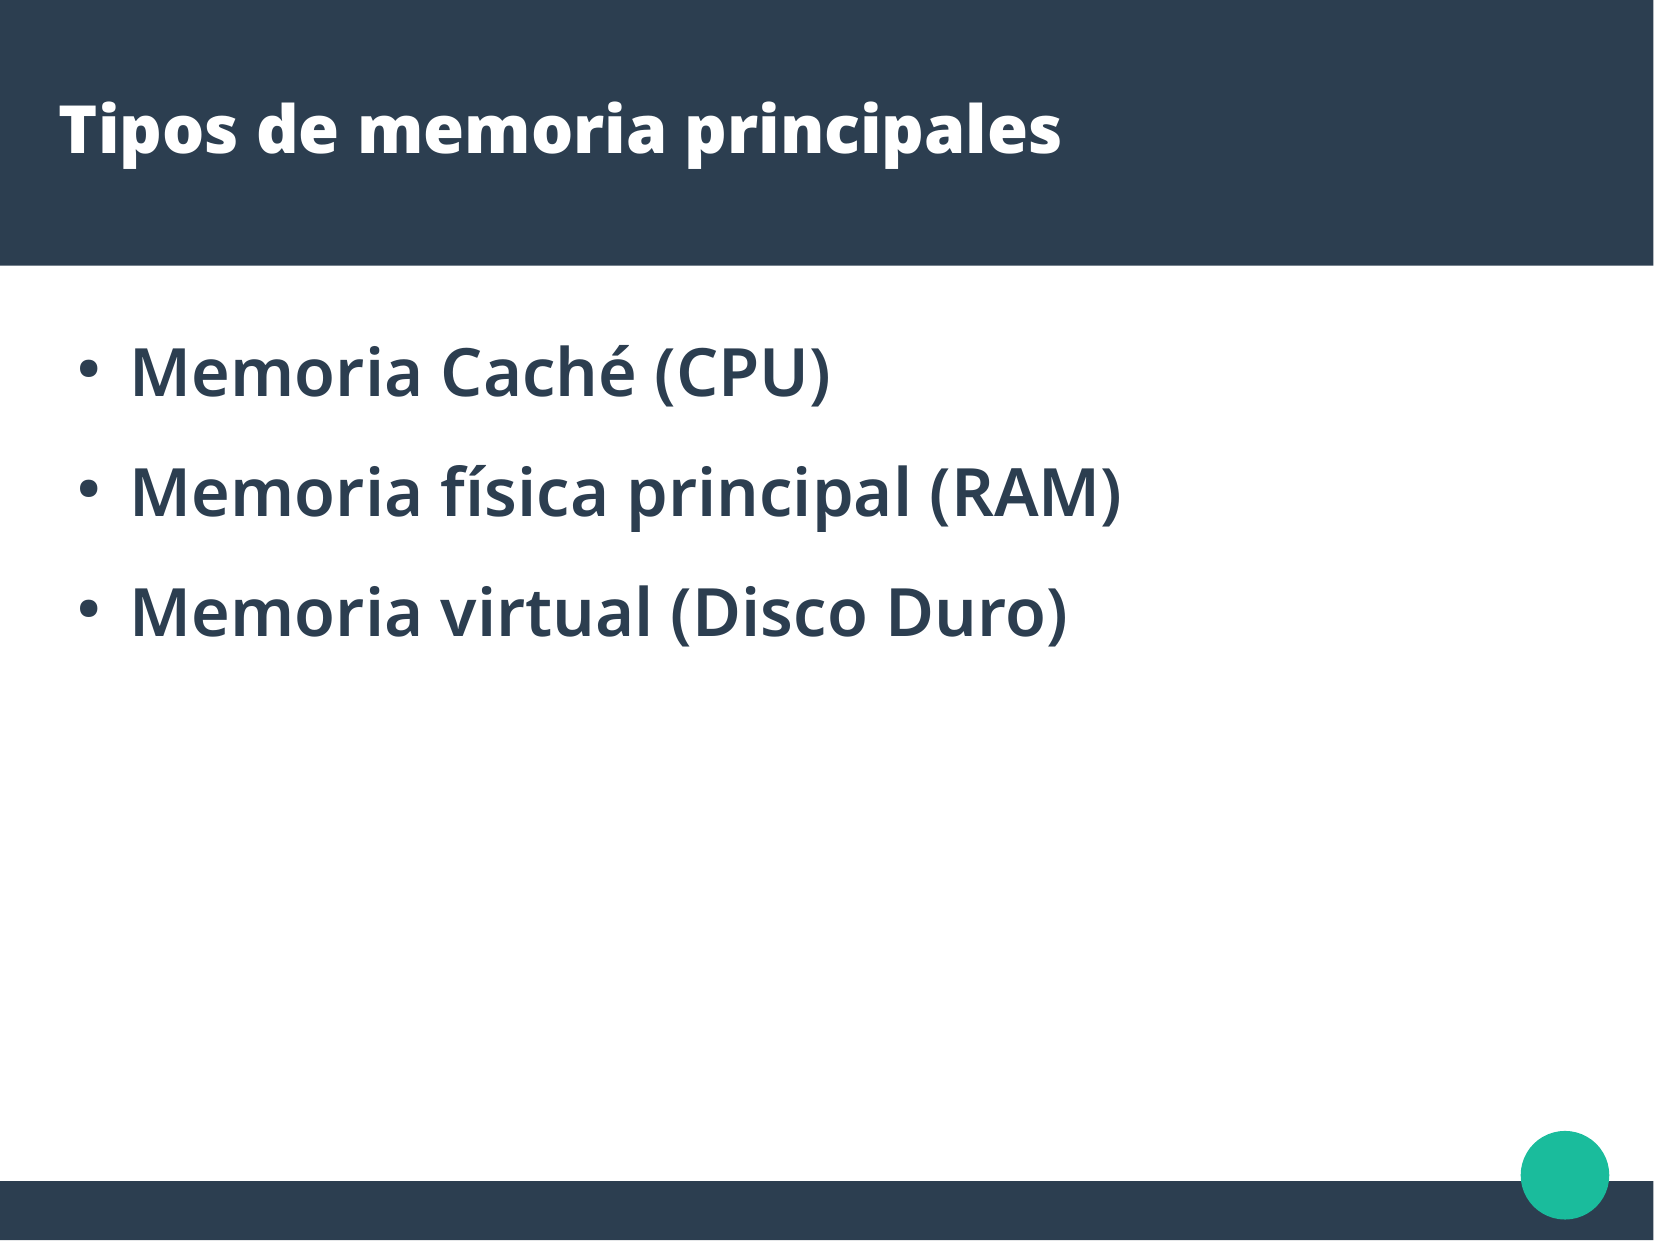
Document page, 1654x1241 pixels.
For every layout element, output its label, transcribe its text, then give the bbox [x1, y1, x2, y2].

title Tipos de memoria principales [59, 49, 1595, 207]
list Memoria Caché (CPU) Memoria física principal (RAM) Memoria virtual (Disco Duro) [59, 324, 1595, 1152]
